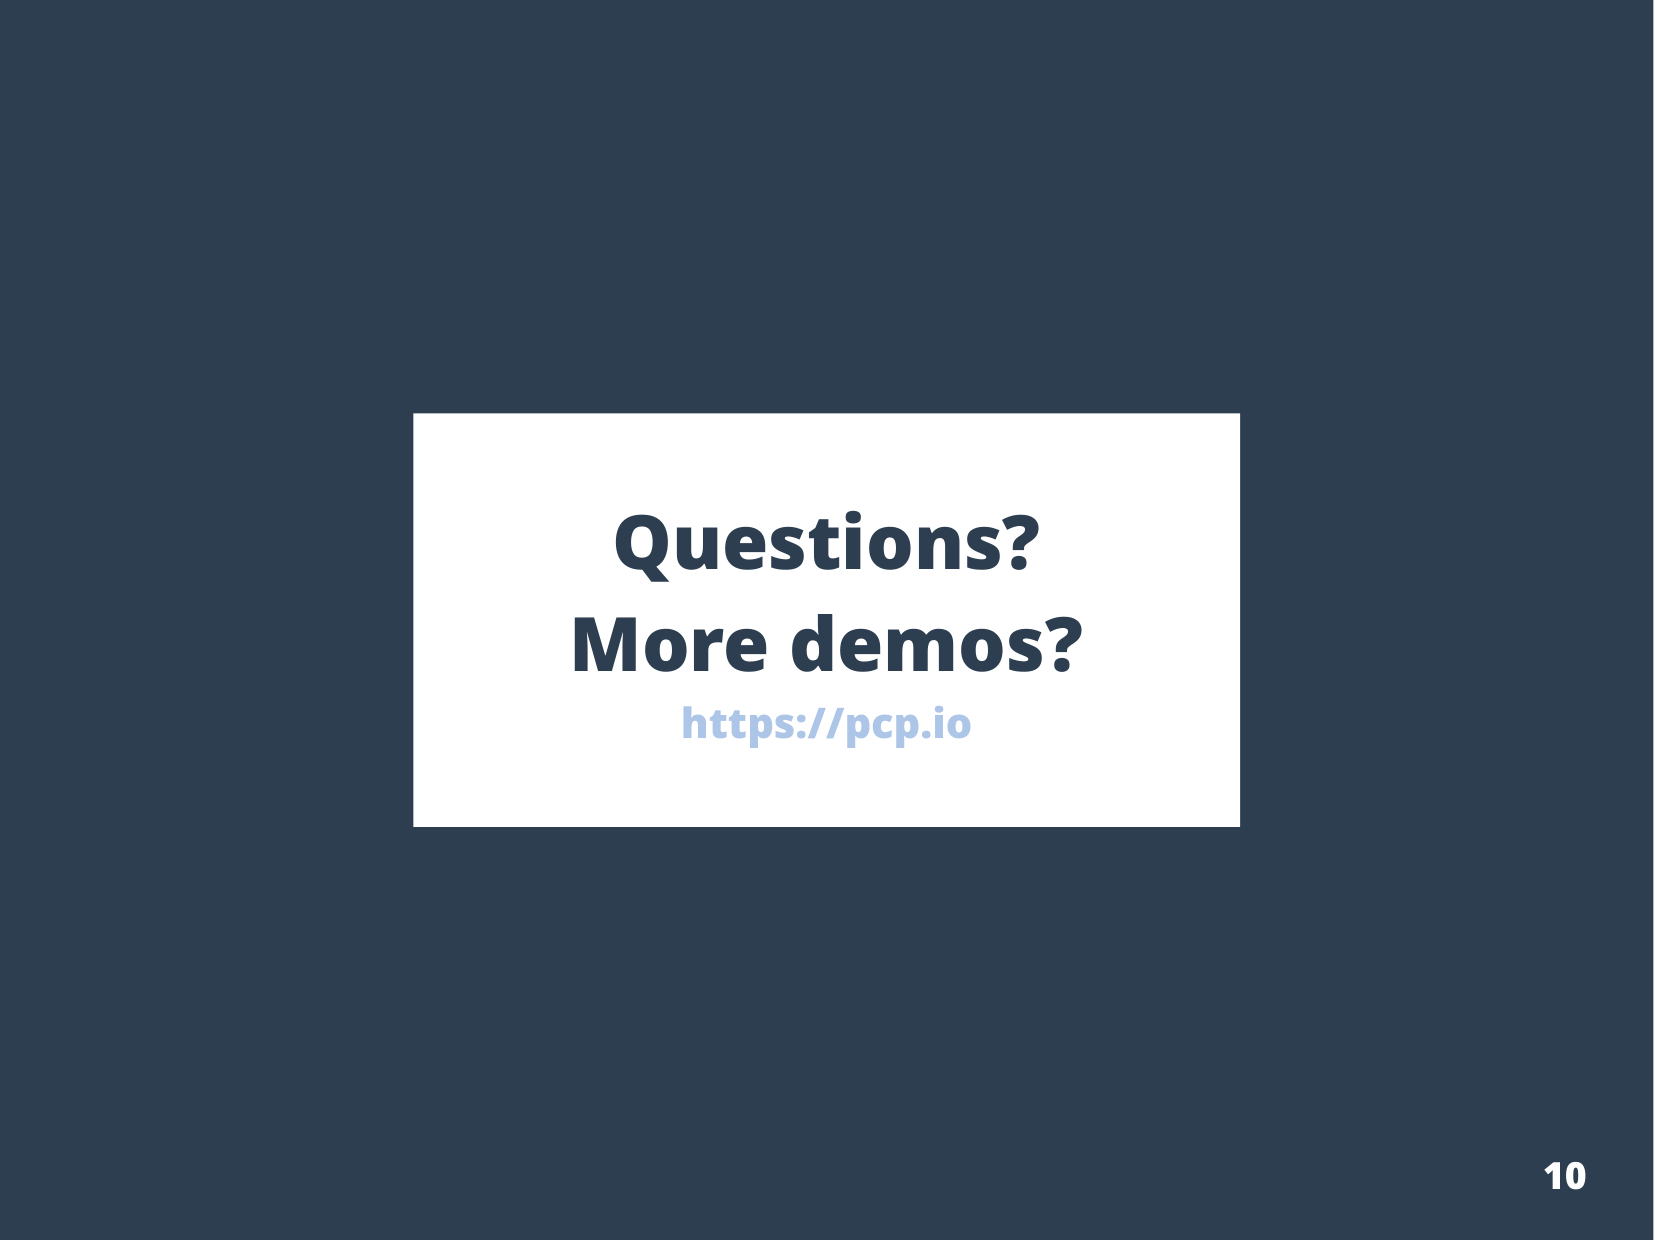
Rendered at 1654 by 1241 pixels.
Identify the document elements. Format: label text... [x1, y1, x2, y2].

title Questions? More demos? https://pcp.io [442, 442, 1211, 798]
